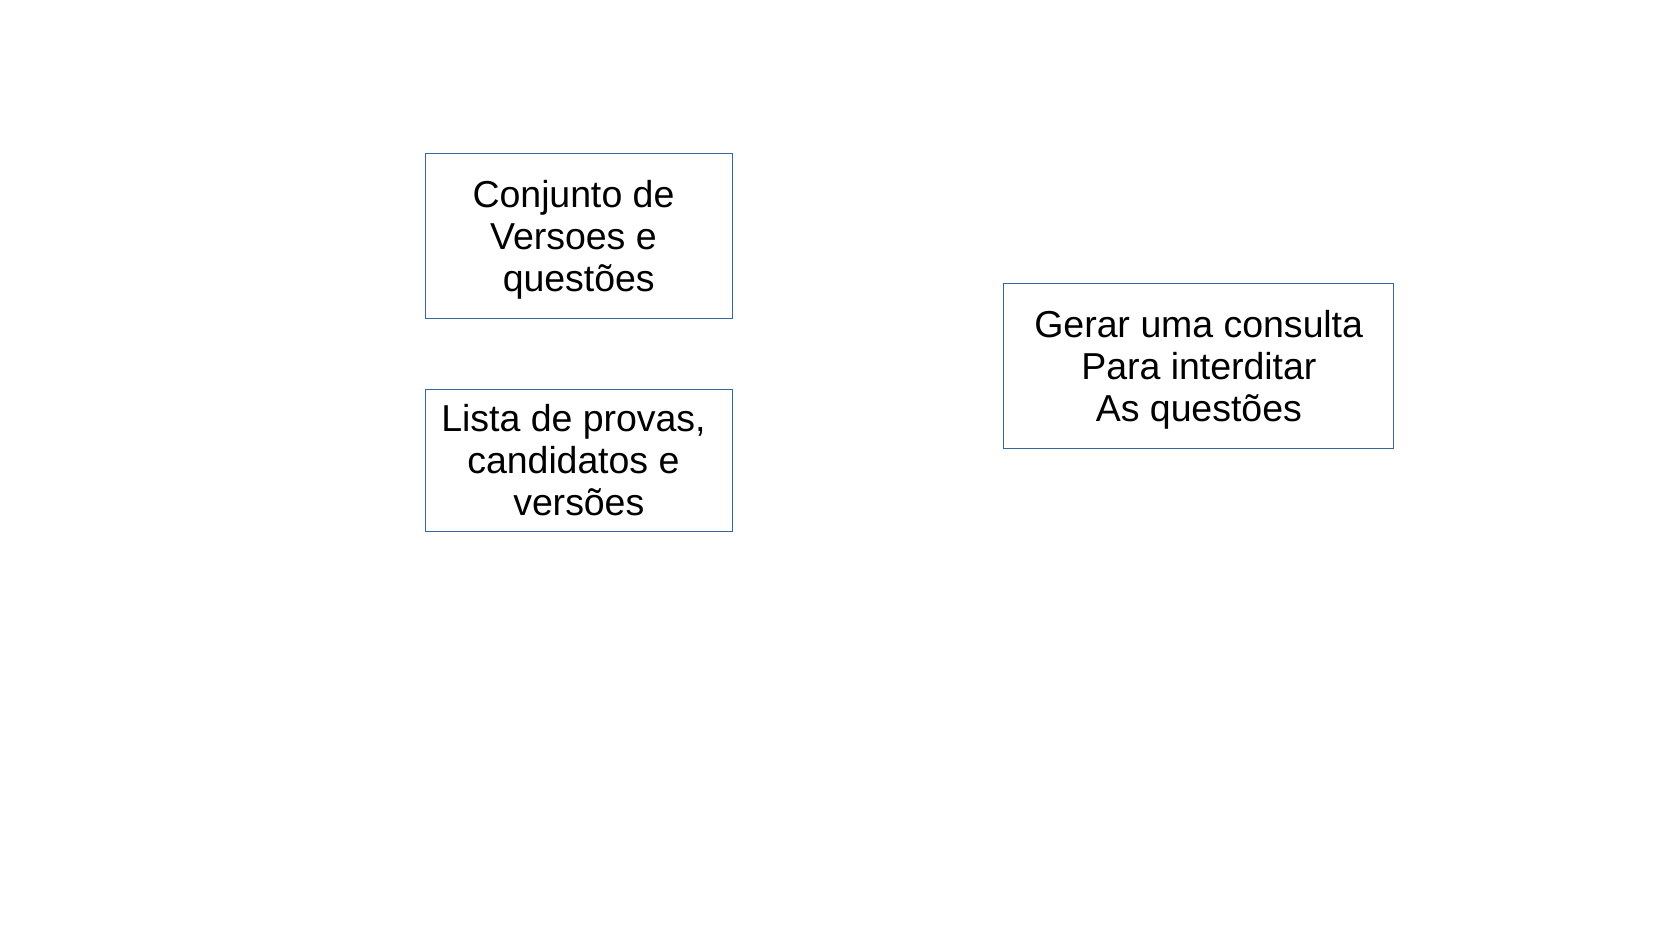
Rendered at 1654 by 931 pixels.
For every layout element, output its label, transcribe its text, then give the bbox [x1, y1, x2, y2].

text_box Gerar uma consulta Para interditar As questões [1003, 283, 1394, 449]
text_box Lista de provas, candidatos e versões [425, 389, 733, 532]
text_box Conjunto de Versoes e questões [425, 153, 733, 319]
